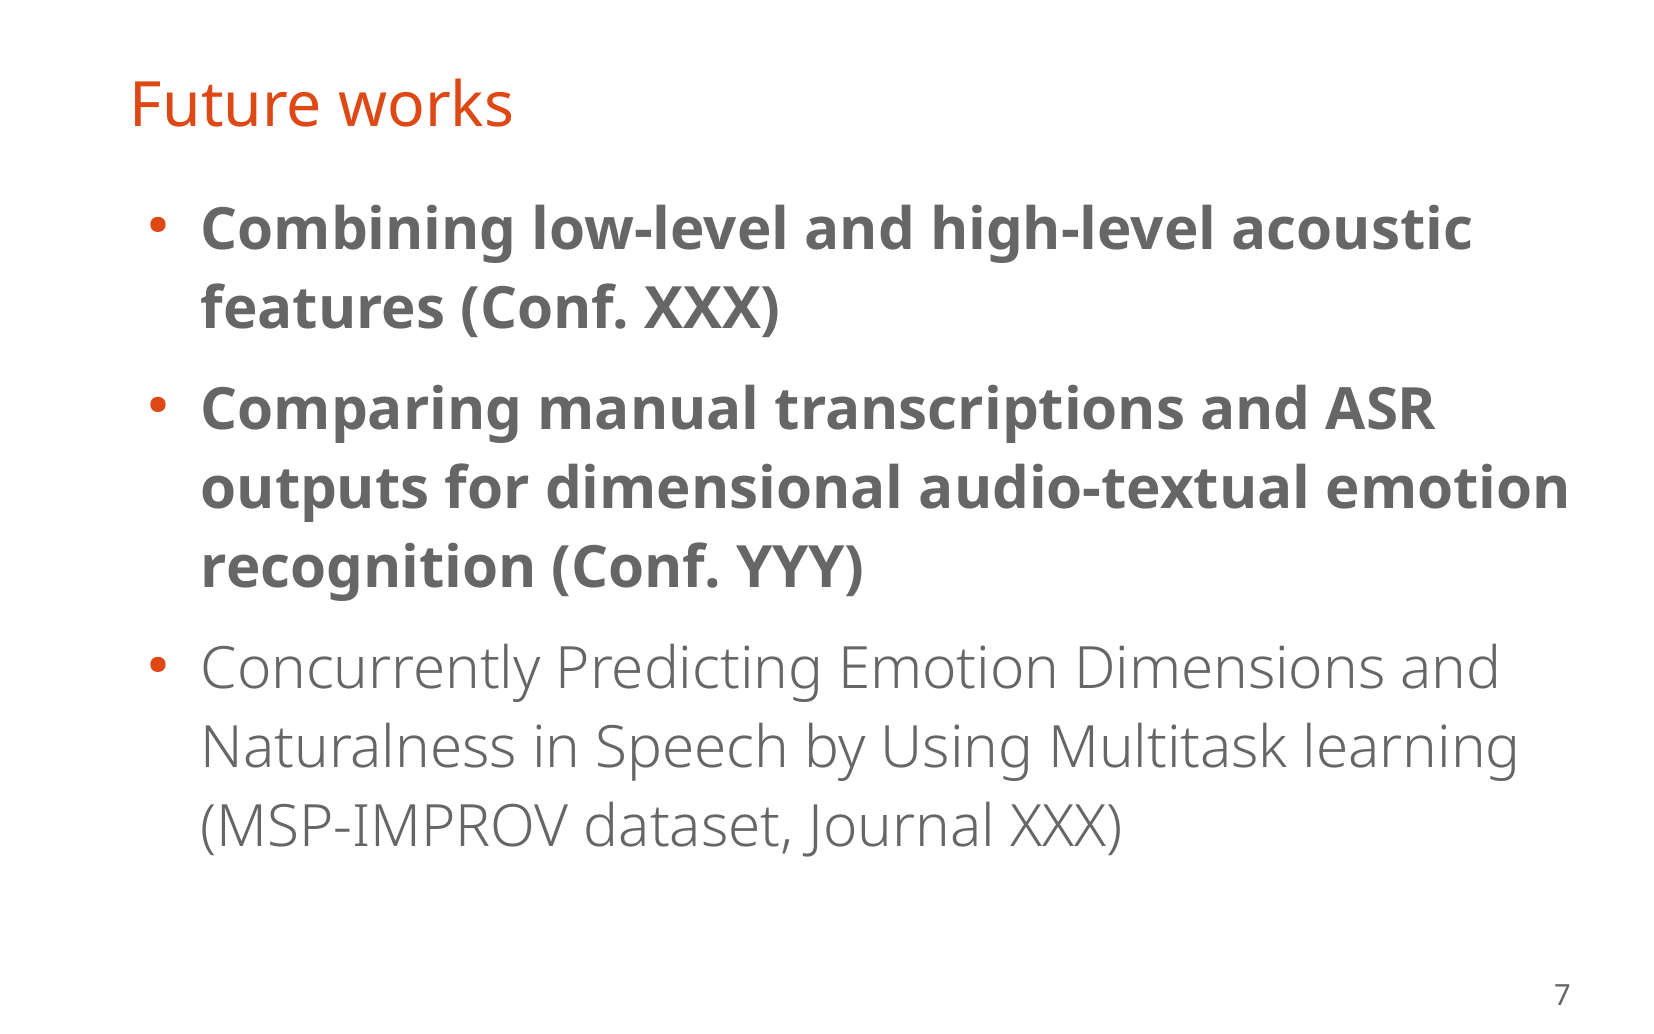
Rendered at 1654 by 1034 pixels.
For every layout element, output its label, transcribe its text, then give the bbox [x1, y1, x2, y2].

title Future works [129, 49, 1518, 155]
list Combining low-level and high-level acoustic features (Conf. XXX) Comparing manual transcriptions and ASR outputs for dimensional audio-textual emotion recognition (Conf. YYY) Concurrently Predicting Emotion Dimensions and Naturalness in Speech by Using Multitask learning (MSP-IMPROV dataset, Journal XXX) [129, 186, 1607, 916]
